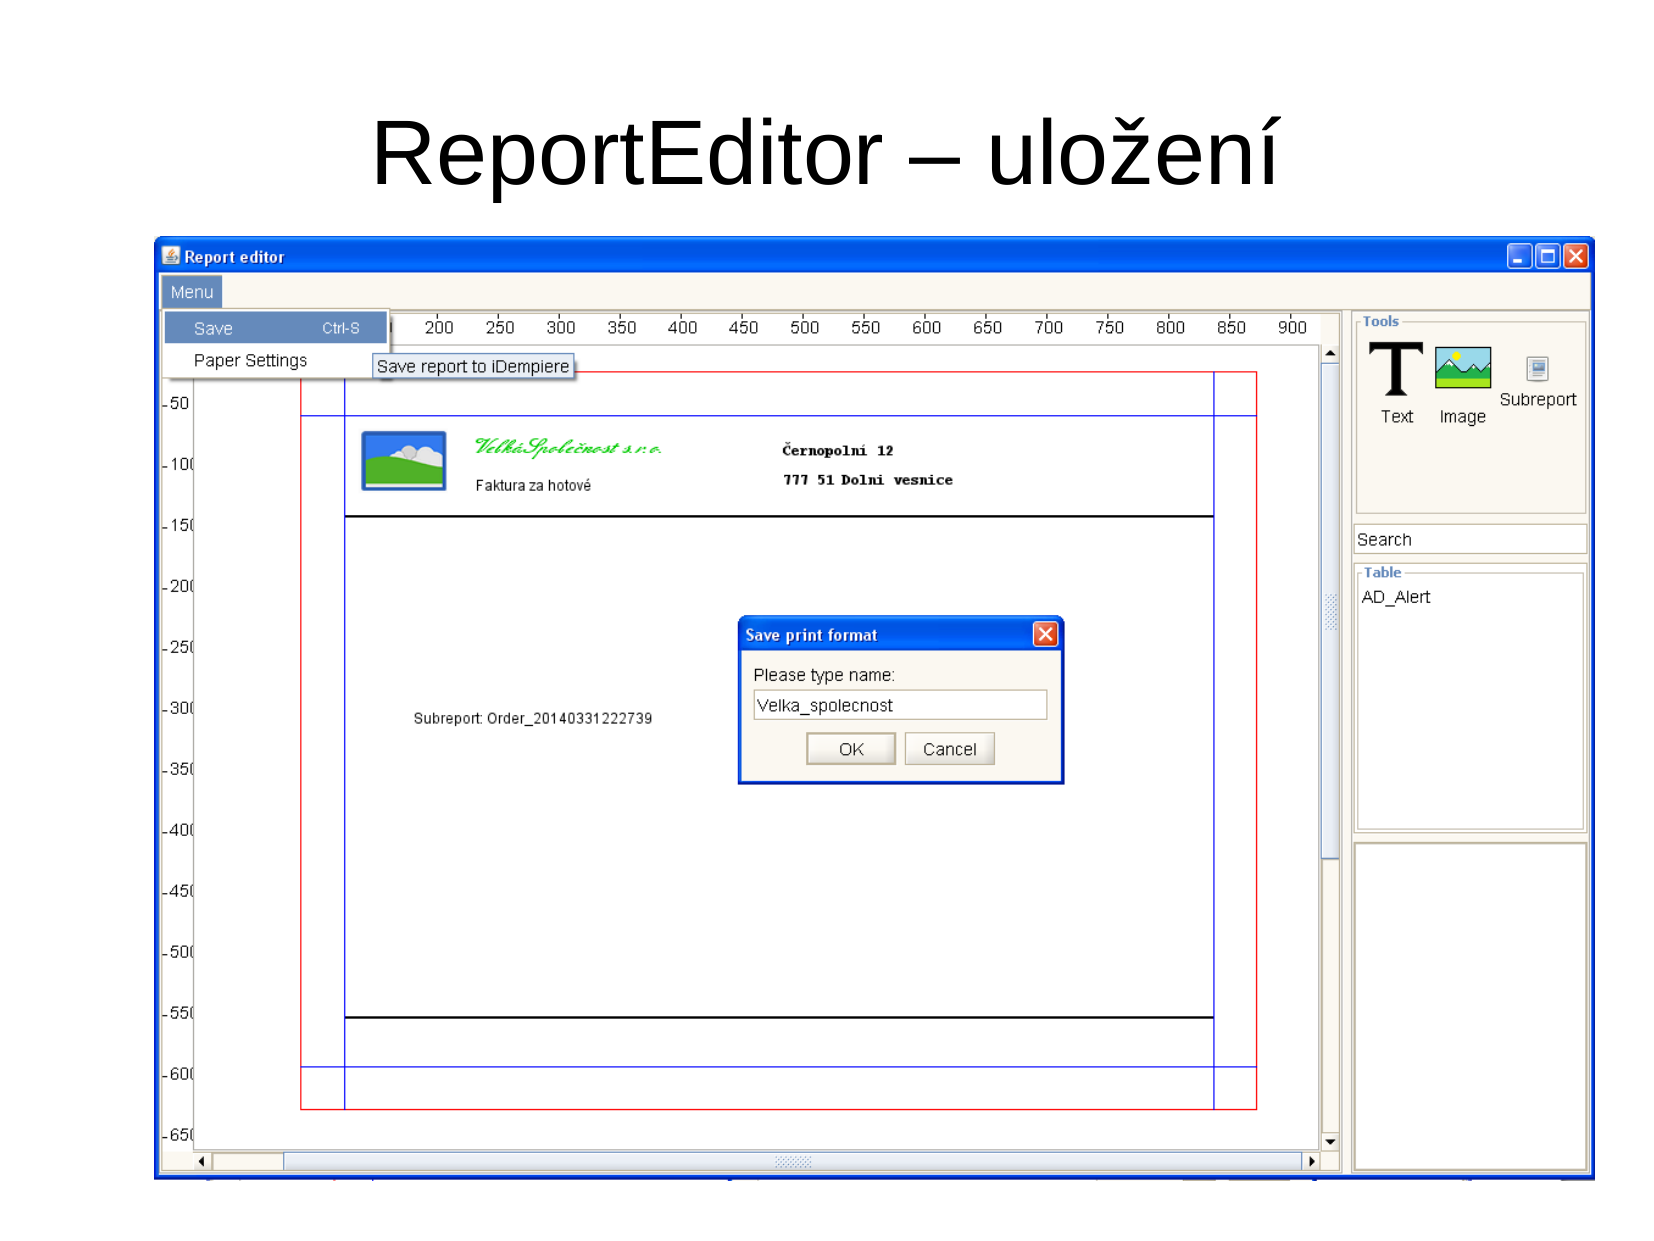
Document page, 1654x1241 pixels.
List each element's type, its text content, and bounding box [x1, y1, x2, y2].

title ReportEditor – uložení [82, 49, 1571, 257]
picture [154, 236, 1595, 1181]
